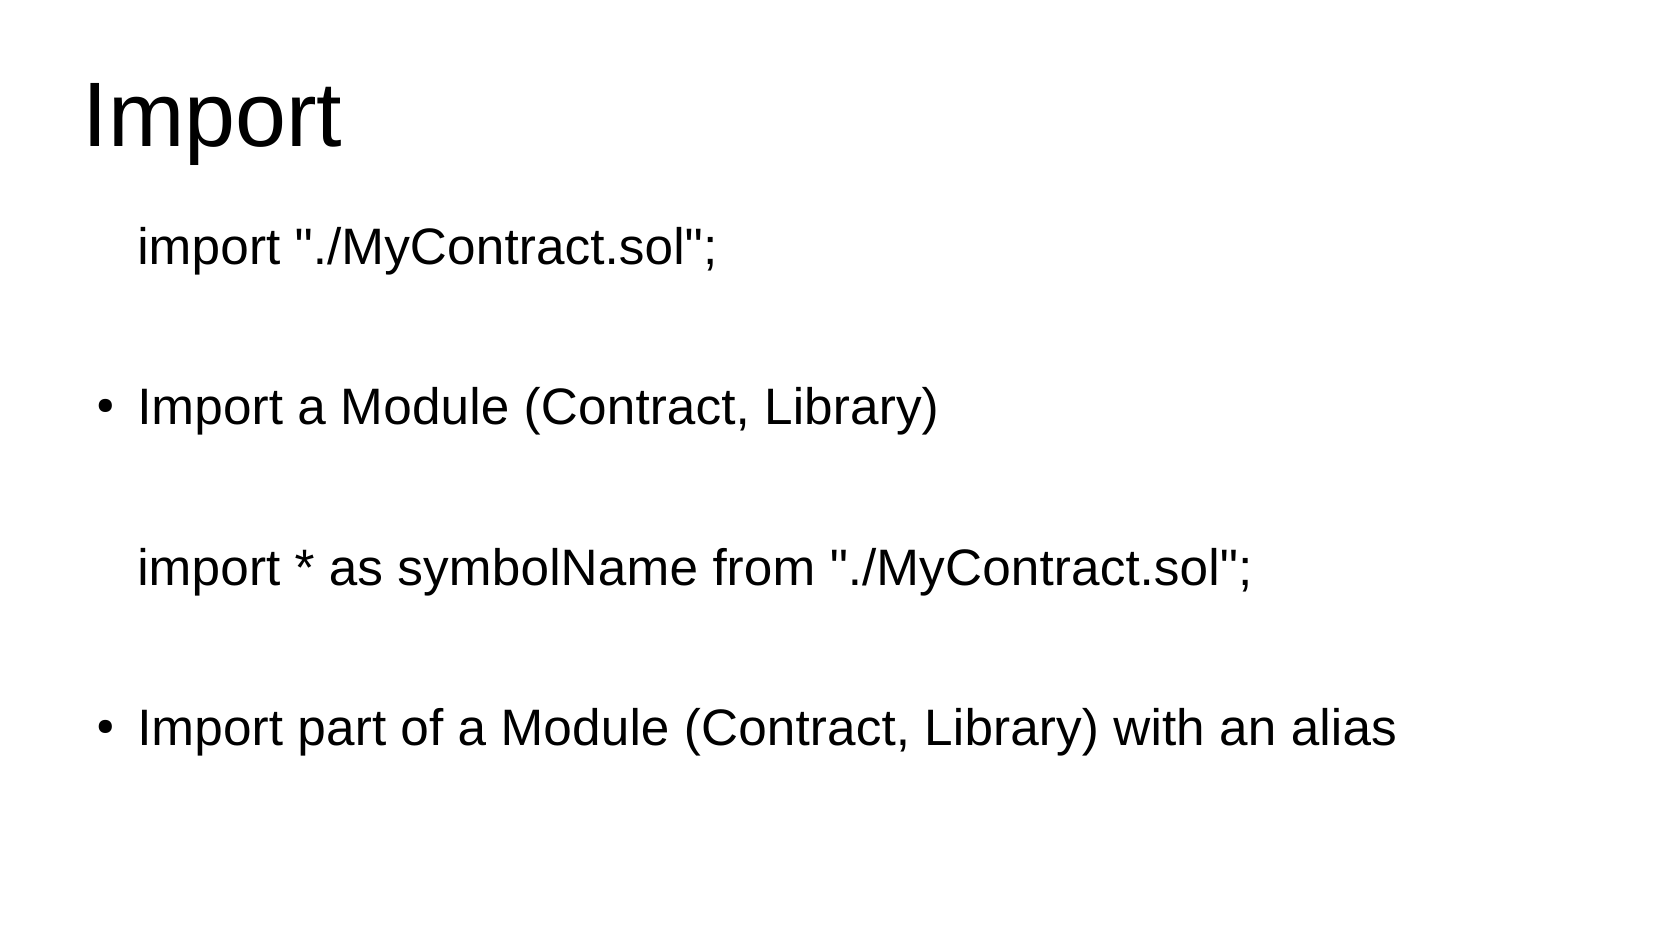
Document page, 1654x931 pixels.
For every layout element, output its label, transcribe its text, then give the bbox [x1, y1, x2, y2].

title Import [82, 37, 1571, 193]
list import "./MyContract.sol"; Import a Module (Contract, Library) import * as symbolName from "./MyContract.sol"; Import part of a Module (Contract, Library) with an alias [82, 217, 1571, 758]
